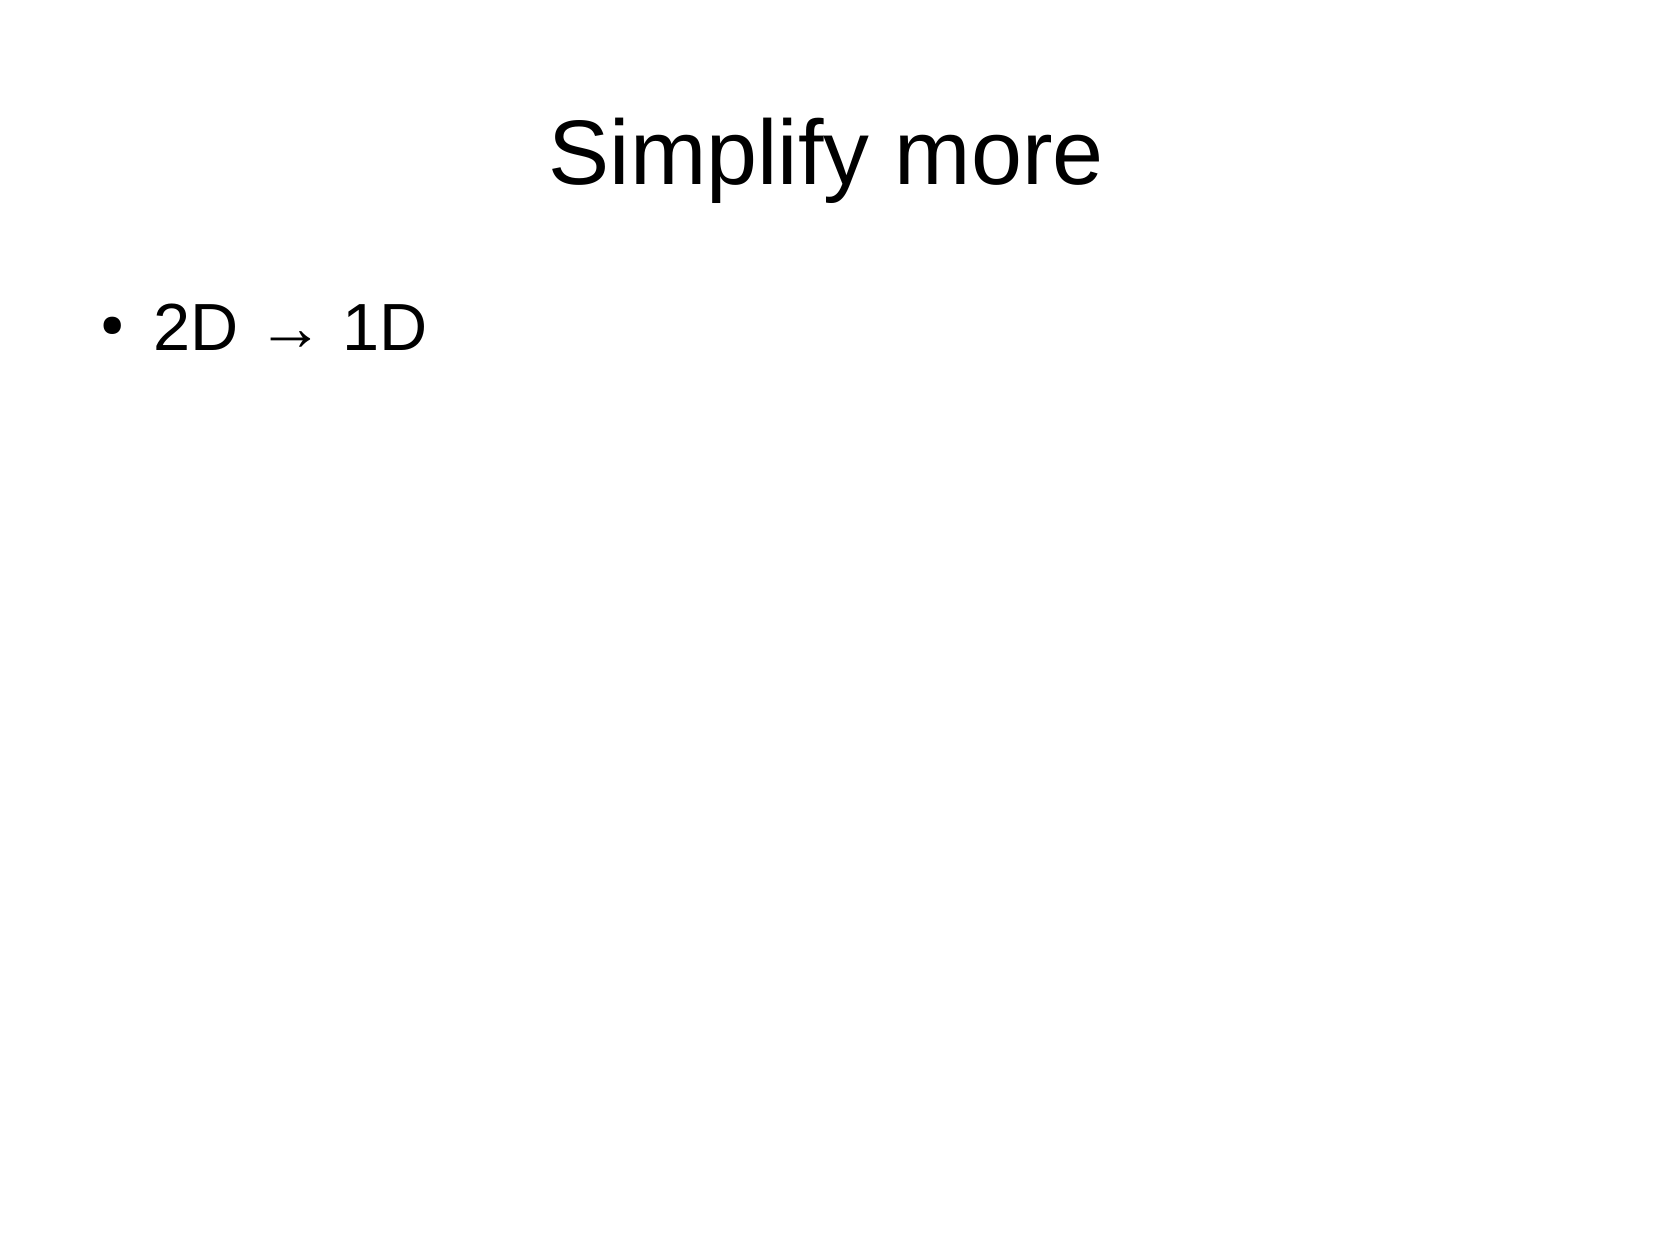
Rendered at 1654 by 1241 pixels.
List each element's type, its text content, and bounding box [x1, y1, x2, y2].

list 2D → 1D [82, 290, 1571, 1010]
title Simplify more [82, 49, 1571, 257]
